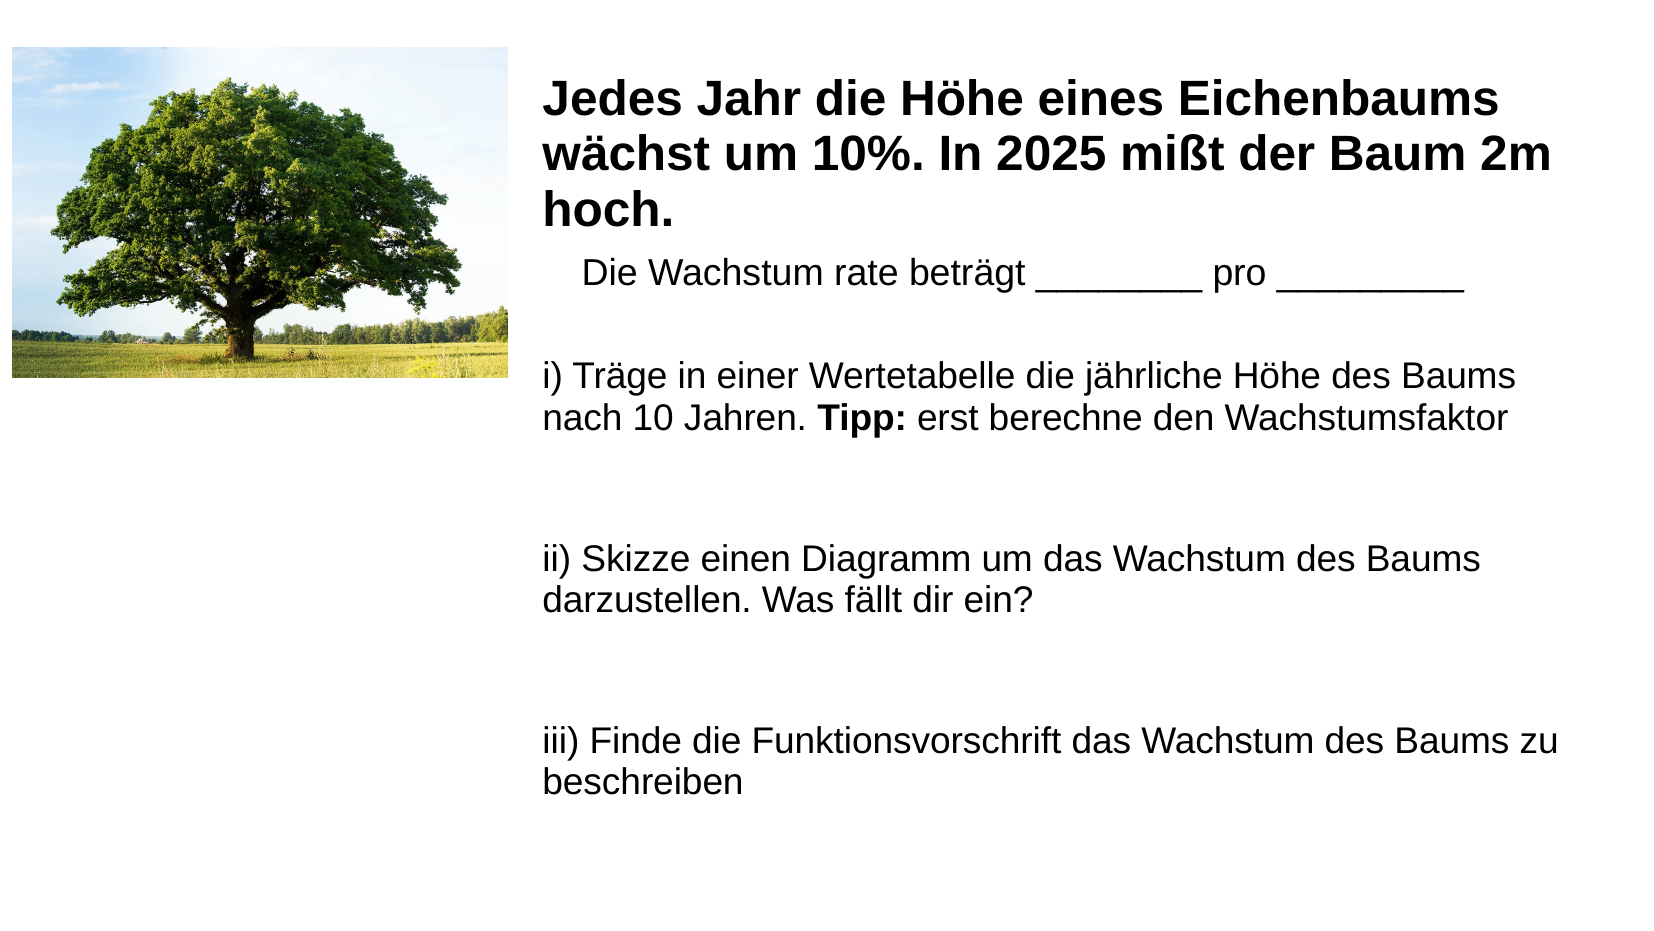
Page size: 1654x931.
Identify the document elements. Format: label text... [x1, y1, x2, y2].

text_box Die Wachstum rate beträgt ________ pro _________ [566, 243, 1489, 343]
list Jedes Jahr die Höhe eines Eichenbaums wächst um 10%. In 2025 mißt der Baum 2m hoch. i) Träge in einer Wertetabelle die jährliche Höhe des Baums nach 10 Jahren. Tipp: erst berechne den Wachstumsfaktor ii) Skizze einen Diagramm um das Wachstum des Baums darzustellen. Was fällt dir ein? iii) Finde die Funktionsvorschrift das Wachstum des Baums zu beschreiben [472, 70, 1595, 898]
picture [12, 47, 508, 378]
